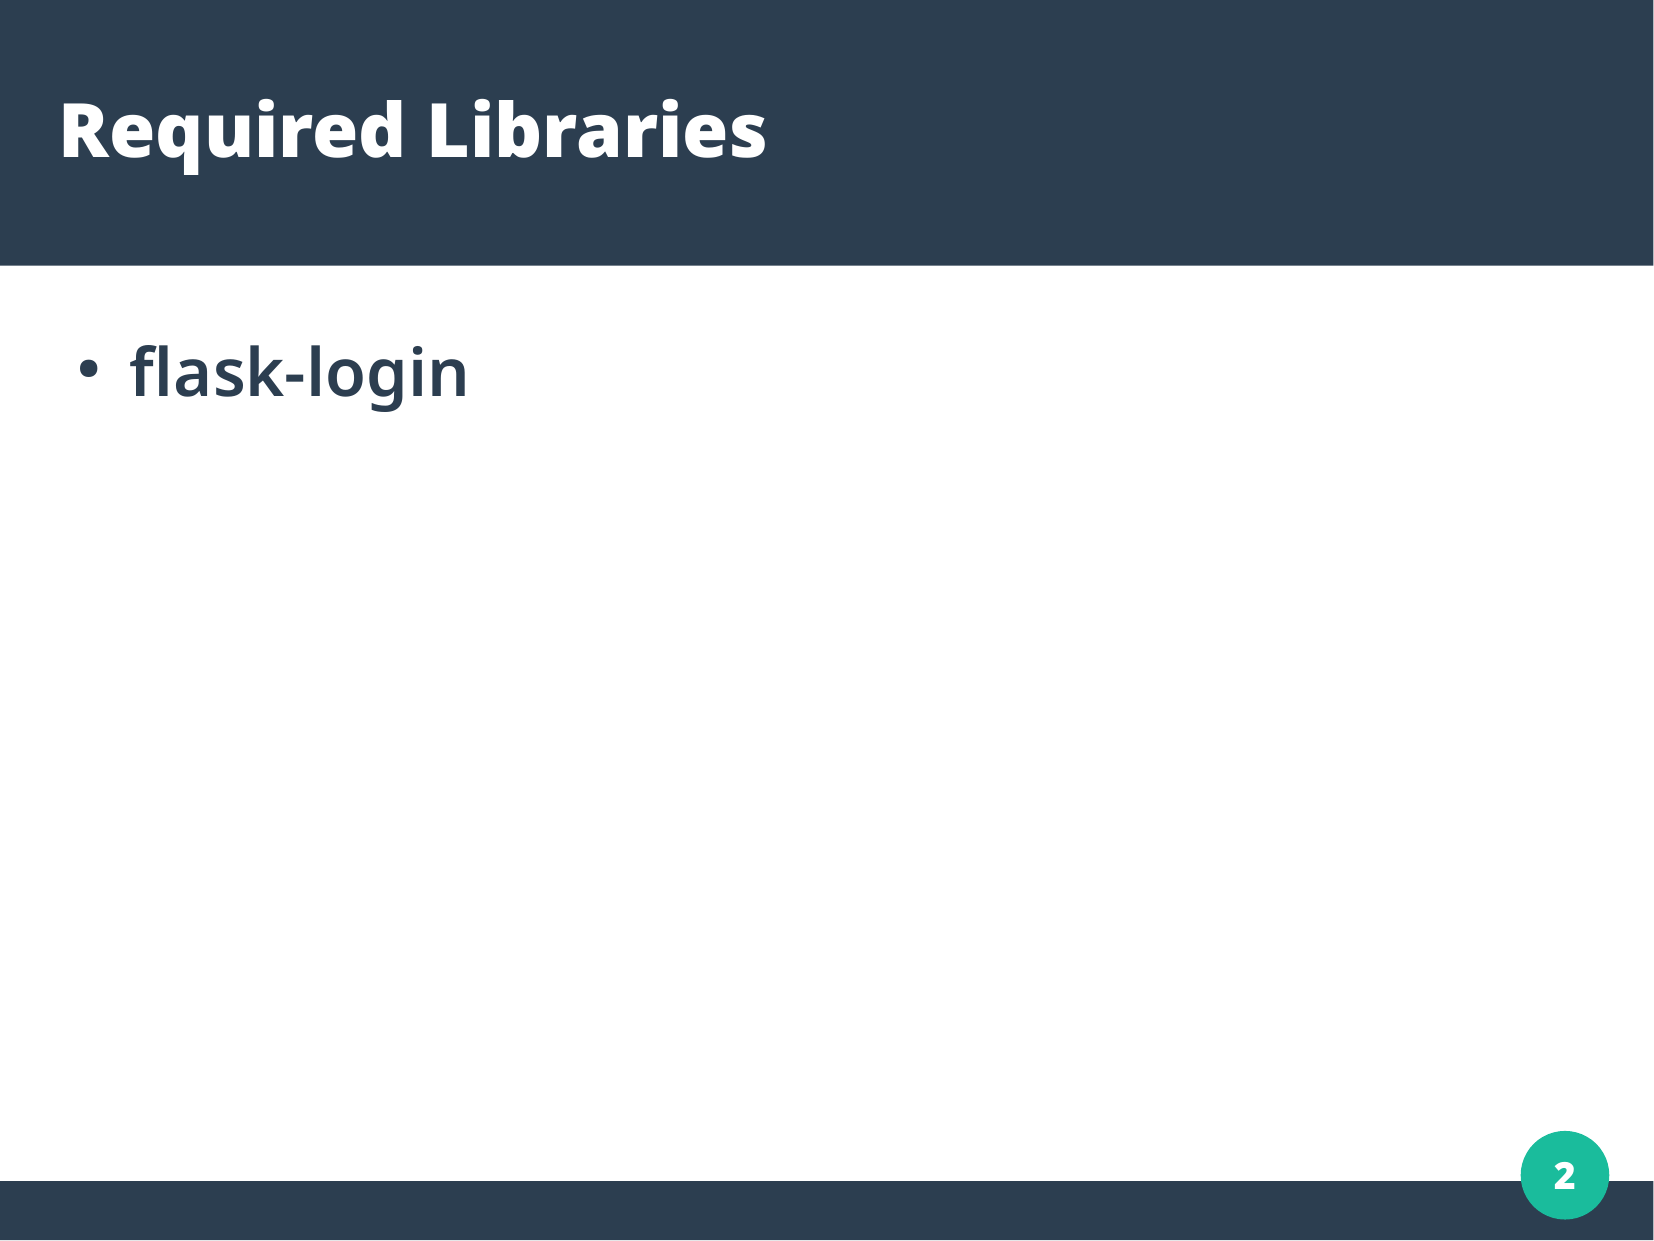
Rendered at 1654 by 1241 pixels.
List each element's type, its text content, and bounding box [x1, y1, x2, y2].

title Required Libraries [59, 49, 1595, 207]
list flask-login [59, 324, 1595, 1152]
